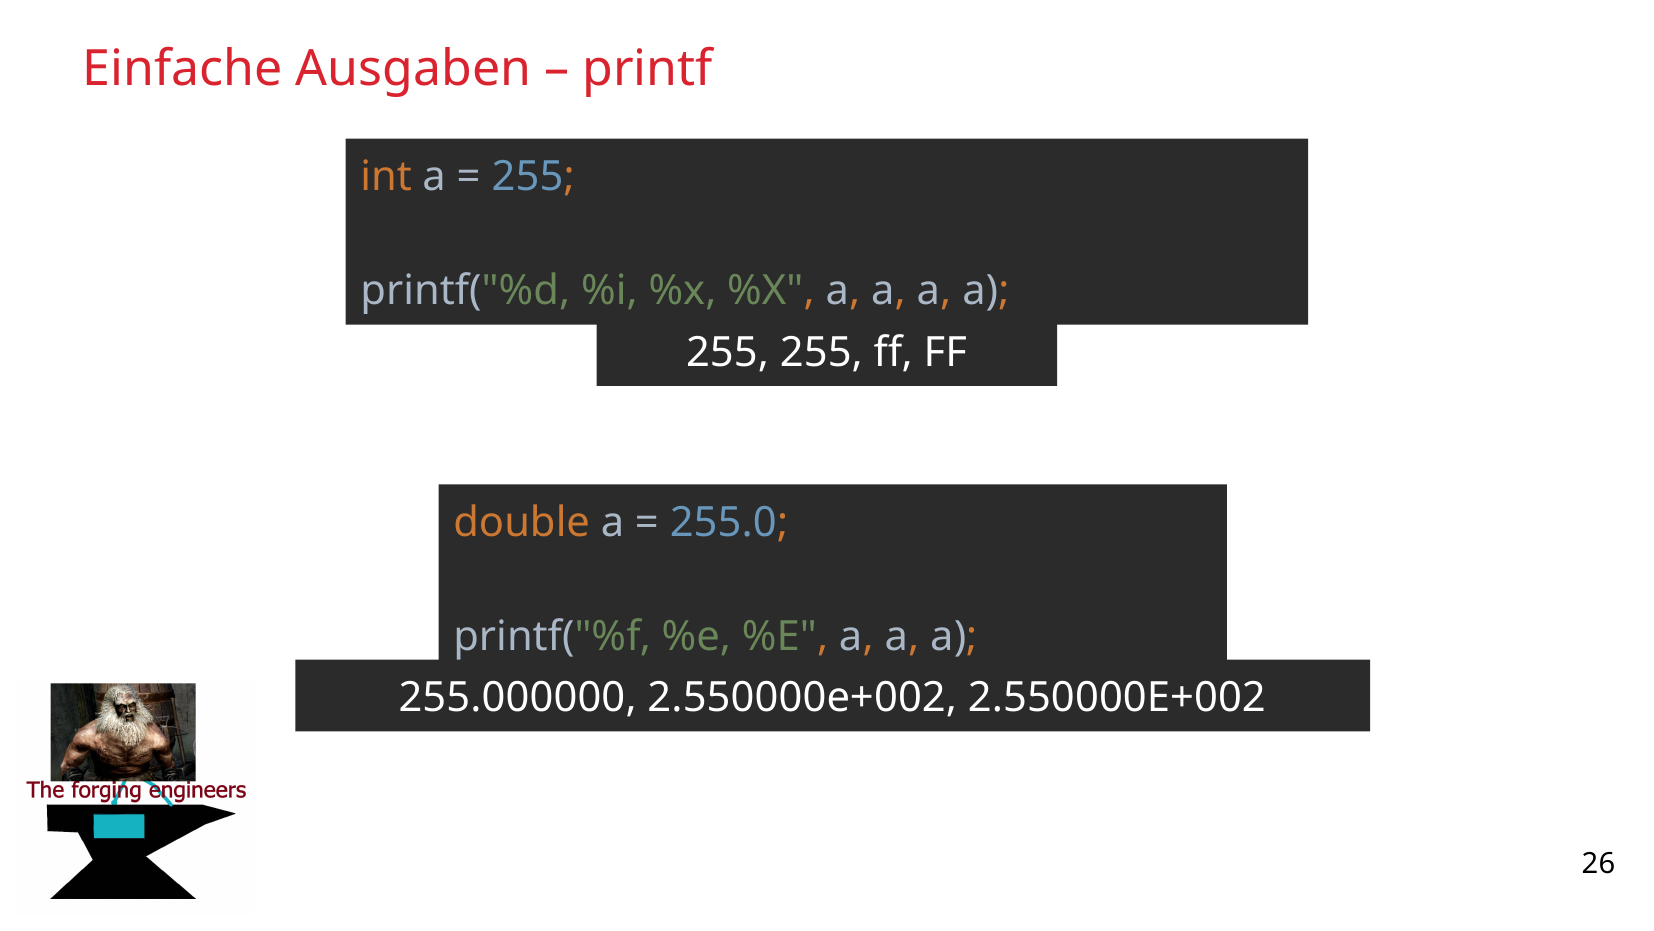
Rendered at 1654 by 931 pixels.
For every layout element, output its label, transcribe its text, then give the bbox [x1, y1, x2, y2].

text_box 255.000000, 2.550000e+002, 2.550000E+002 [295, 664, 1371, 727]
title Einfache Ausgaben – printf [82, 37, 1571, 95]
text_box double a = 255.0; printf("%f, %e, %E", a, a, a); [438, 484, 1227, 641]
picture [17, 679, 254, 916]
text_box 255, 255, ff, FF [596, 318, 1058, 381]
text_box int a = 255; printf("%d, %i, %x, %X", a, a, a, a); [345, 138, 1309, 296]
